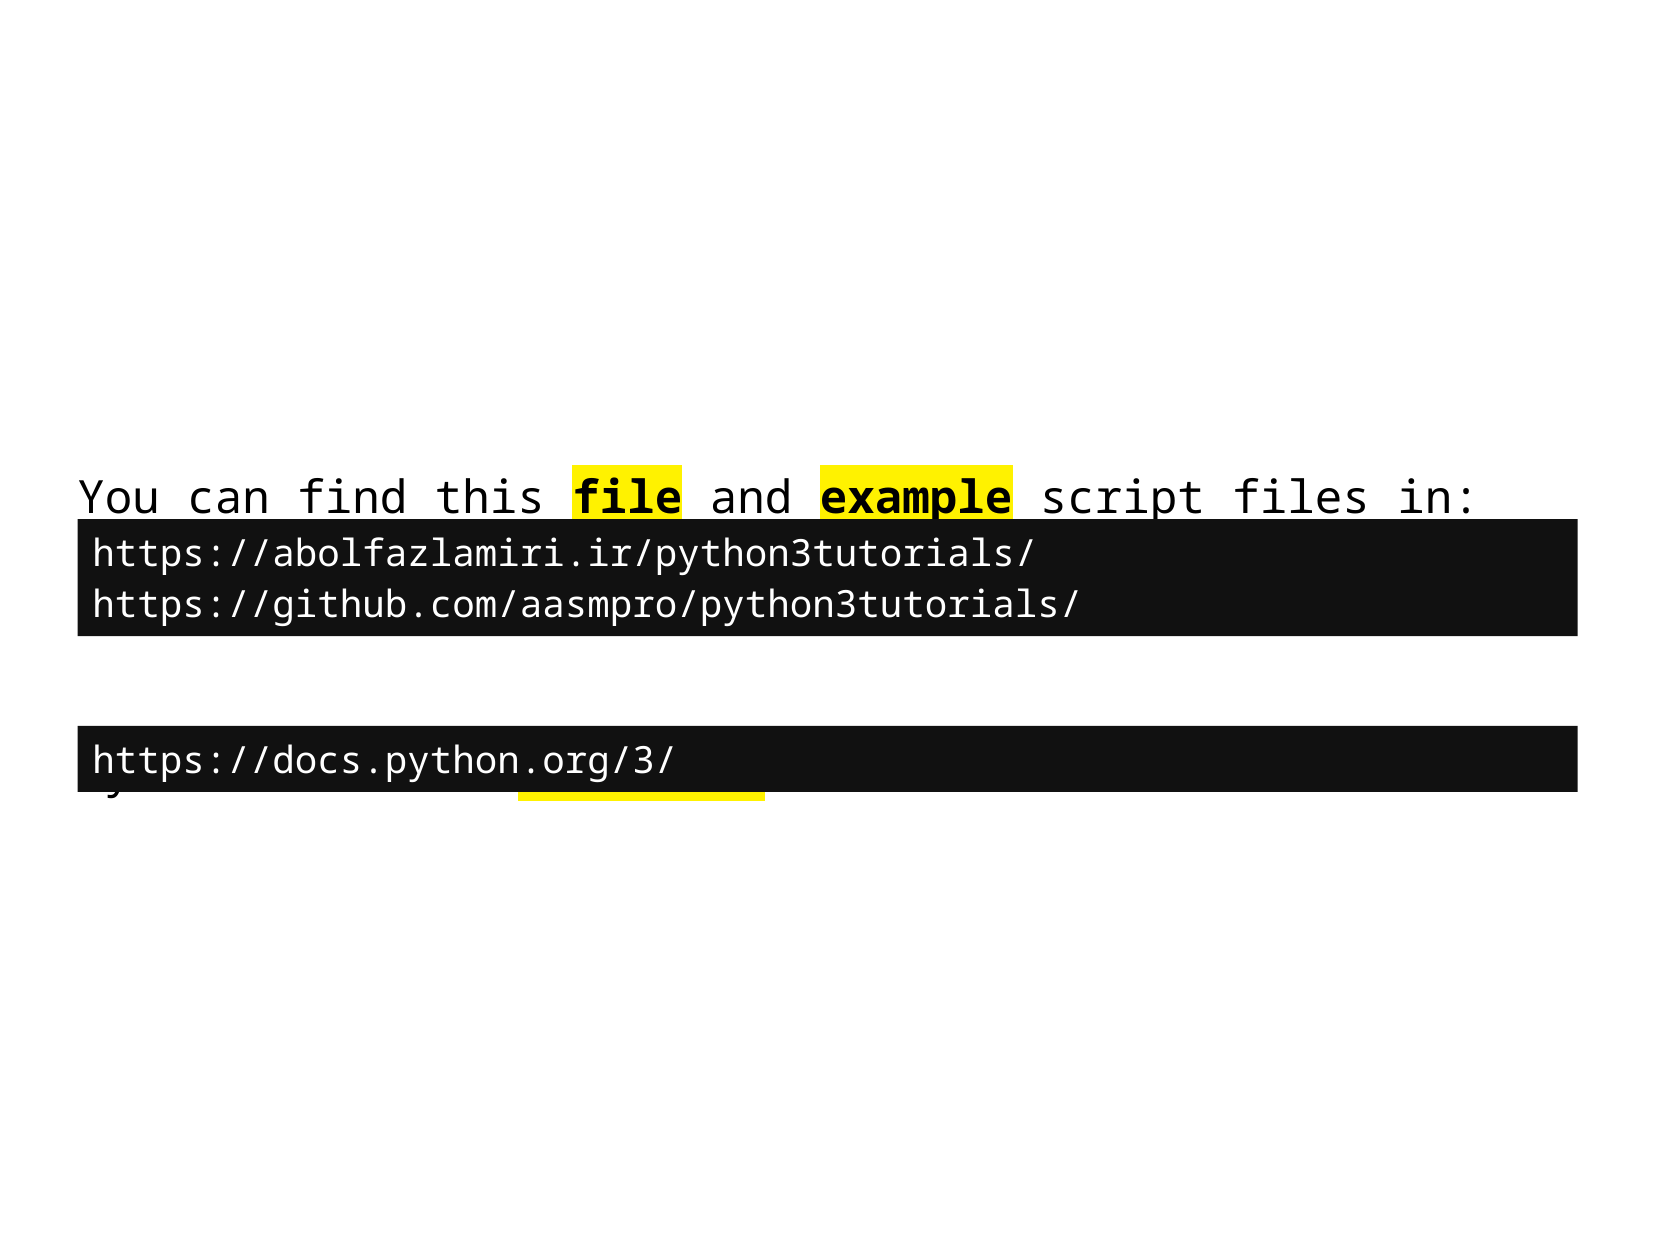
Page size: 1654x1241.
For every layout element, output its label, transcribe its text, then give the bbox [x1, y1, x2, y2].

text_box https://abolfazlamiri.ir/python3tutorials/ https://github.com/aasmpro/python3tutorials/ [77, 519, 1578, 610]
text_box https://docs.python.org/3/ [77, 725, 1578, 783]
text_box You can find this file and example script files in: Python official documents: [62, 457, 1591, 725]
